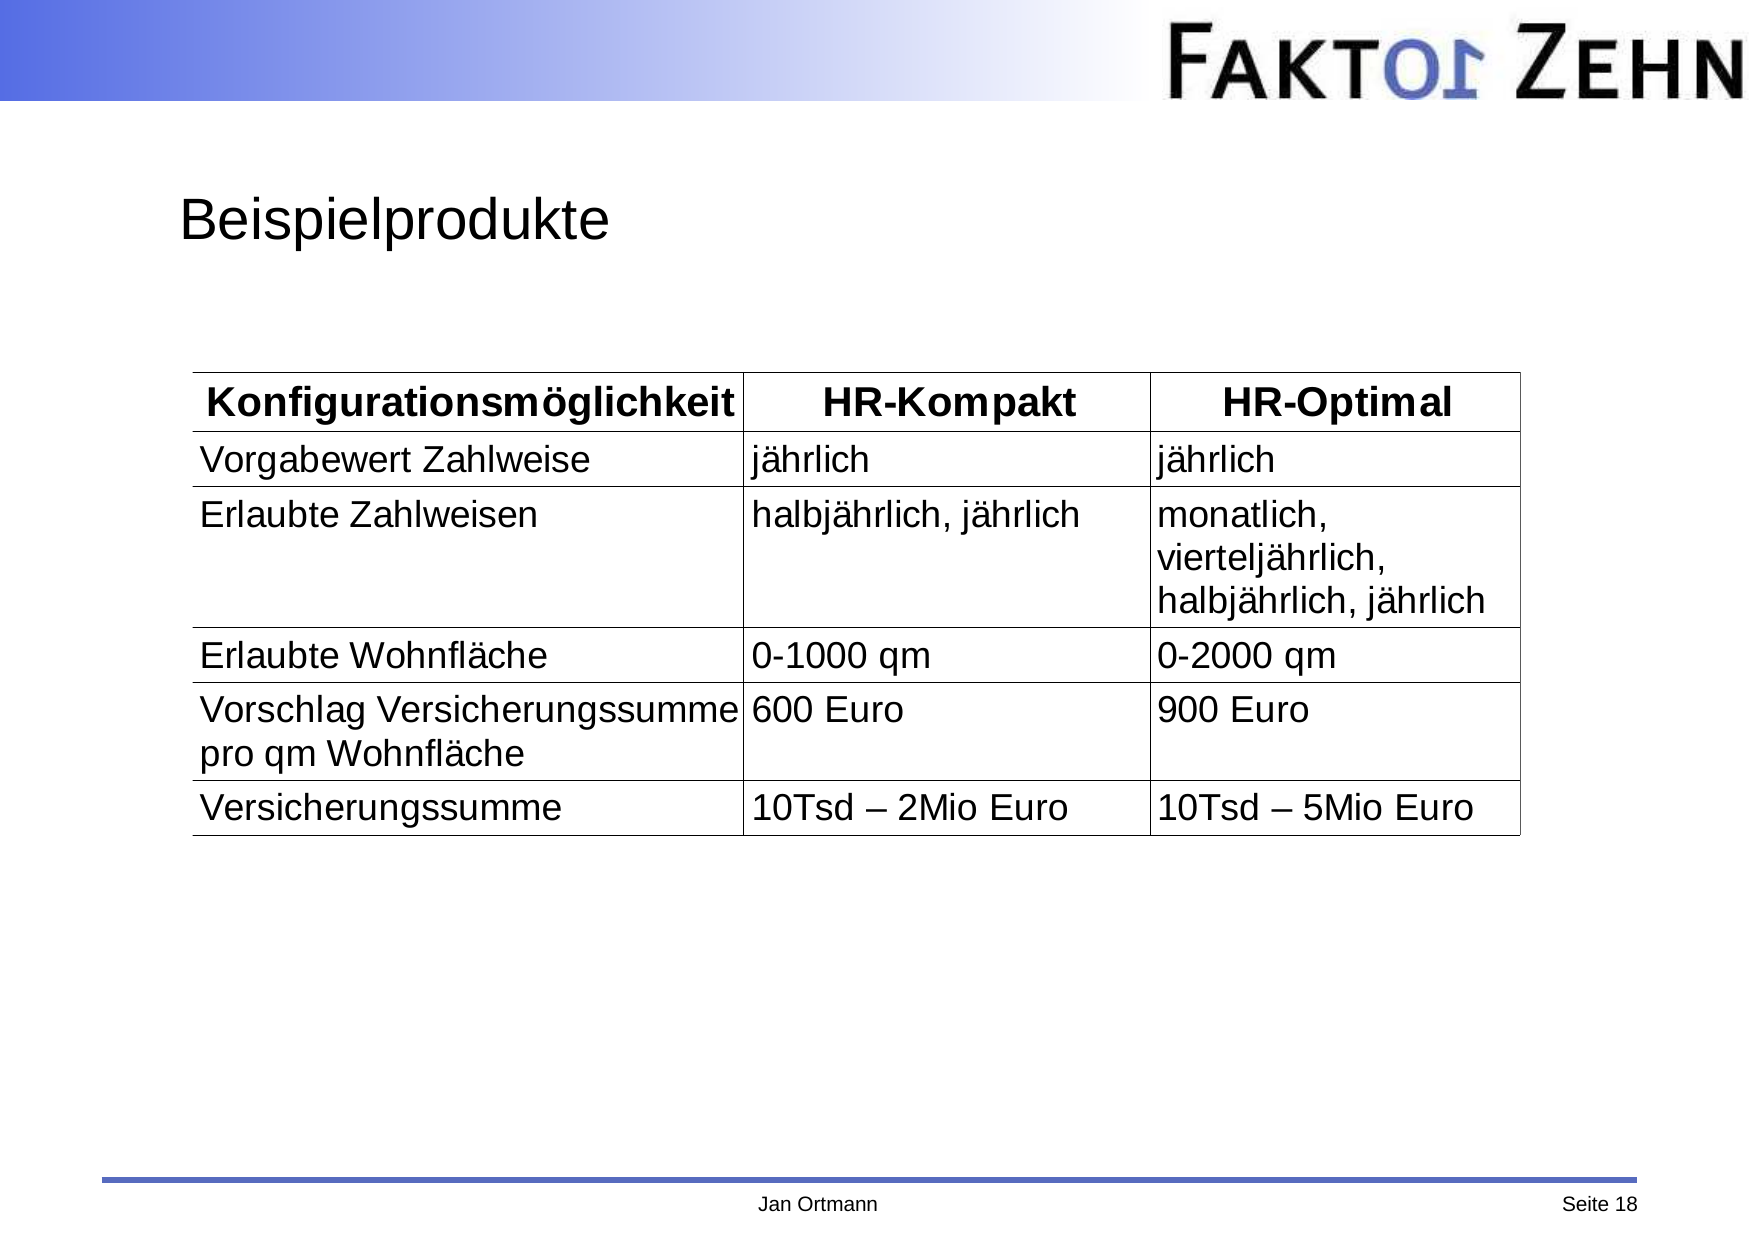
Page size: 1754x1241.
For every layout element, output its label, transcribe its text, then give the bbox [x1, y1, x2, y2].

picture [1162, 7, 1752, 100]
chart [192, 371, 1521, 1108]
title Beispielprodukte [179, 142, 1576, 296]
